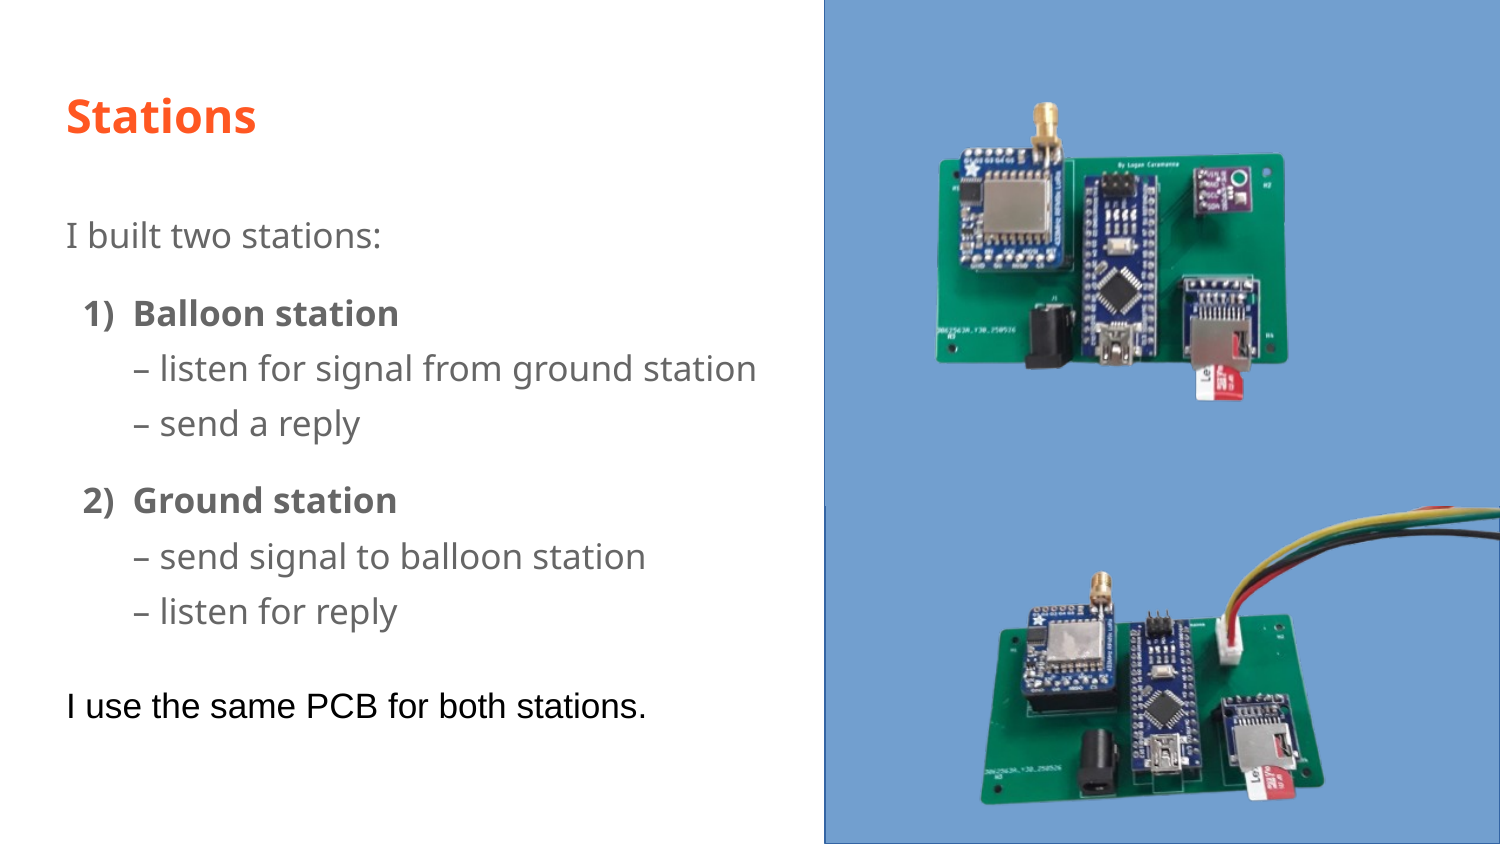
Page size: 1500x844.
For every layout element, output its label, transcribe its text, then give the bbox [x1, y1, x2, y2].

title Stations [51, 68, 824, 163]
list I built two stations: Balloon station – listen for signal from ground station – send a reply Ground station – send signal to balloon station – listen for reply I use the same PCB for both stations. [51, 189, 788, 750]
picture [821, 0, 1500, 844]
